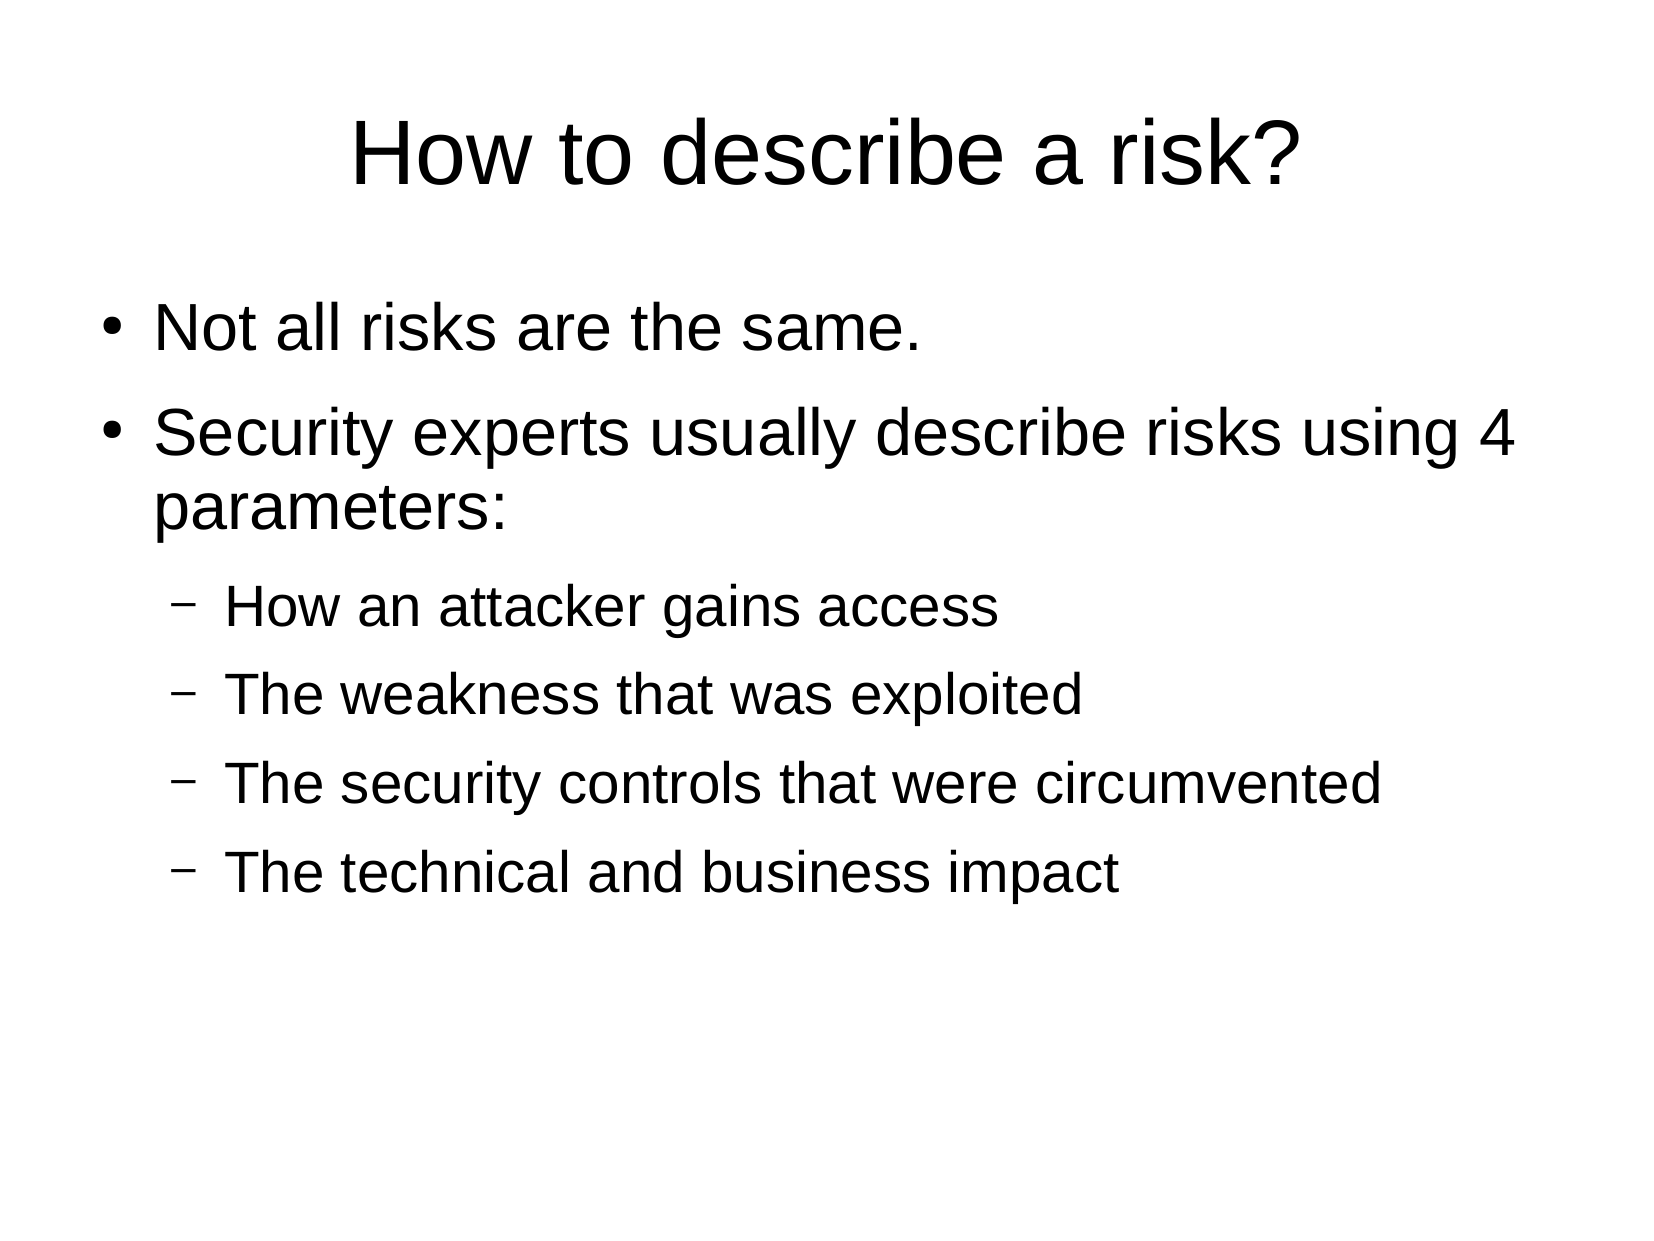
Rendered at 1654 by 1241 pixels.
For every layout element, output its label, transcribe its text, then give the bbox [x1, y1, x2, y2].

list Not all risks are the same. Security experts usually describe risks using 4 parameters: How an attacker gains access The weakness that was exploited The security controls that were circumvented The technical and business impact [82, 290, 1538, 1010]
title How to describe a risk? [82, 49, 1571, 257]
